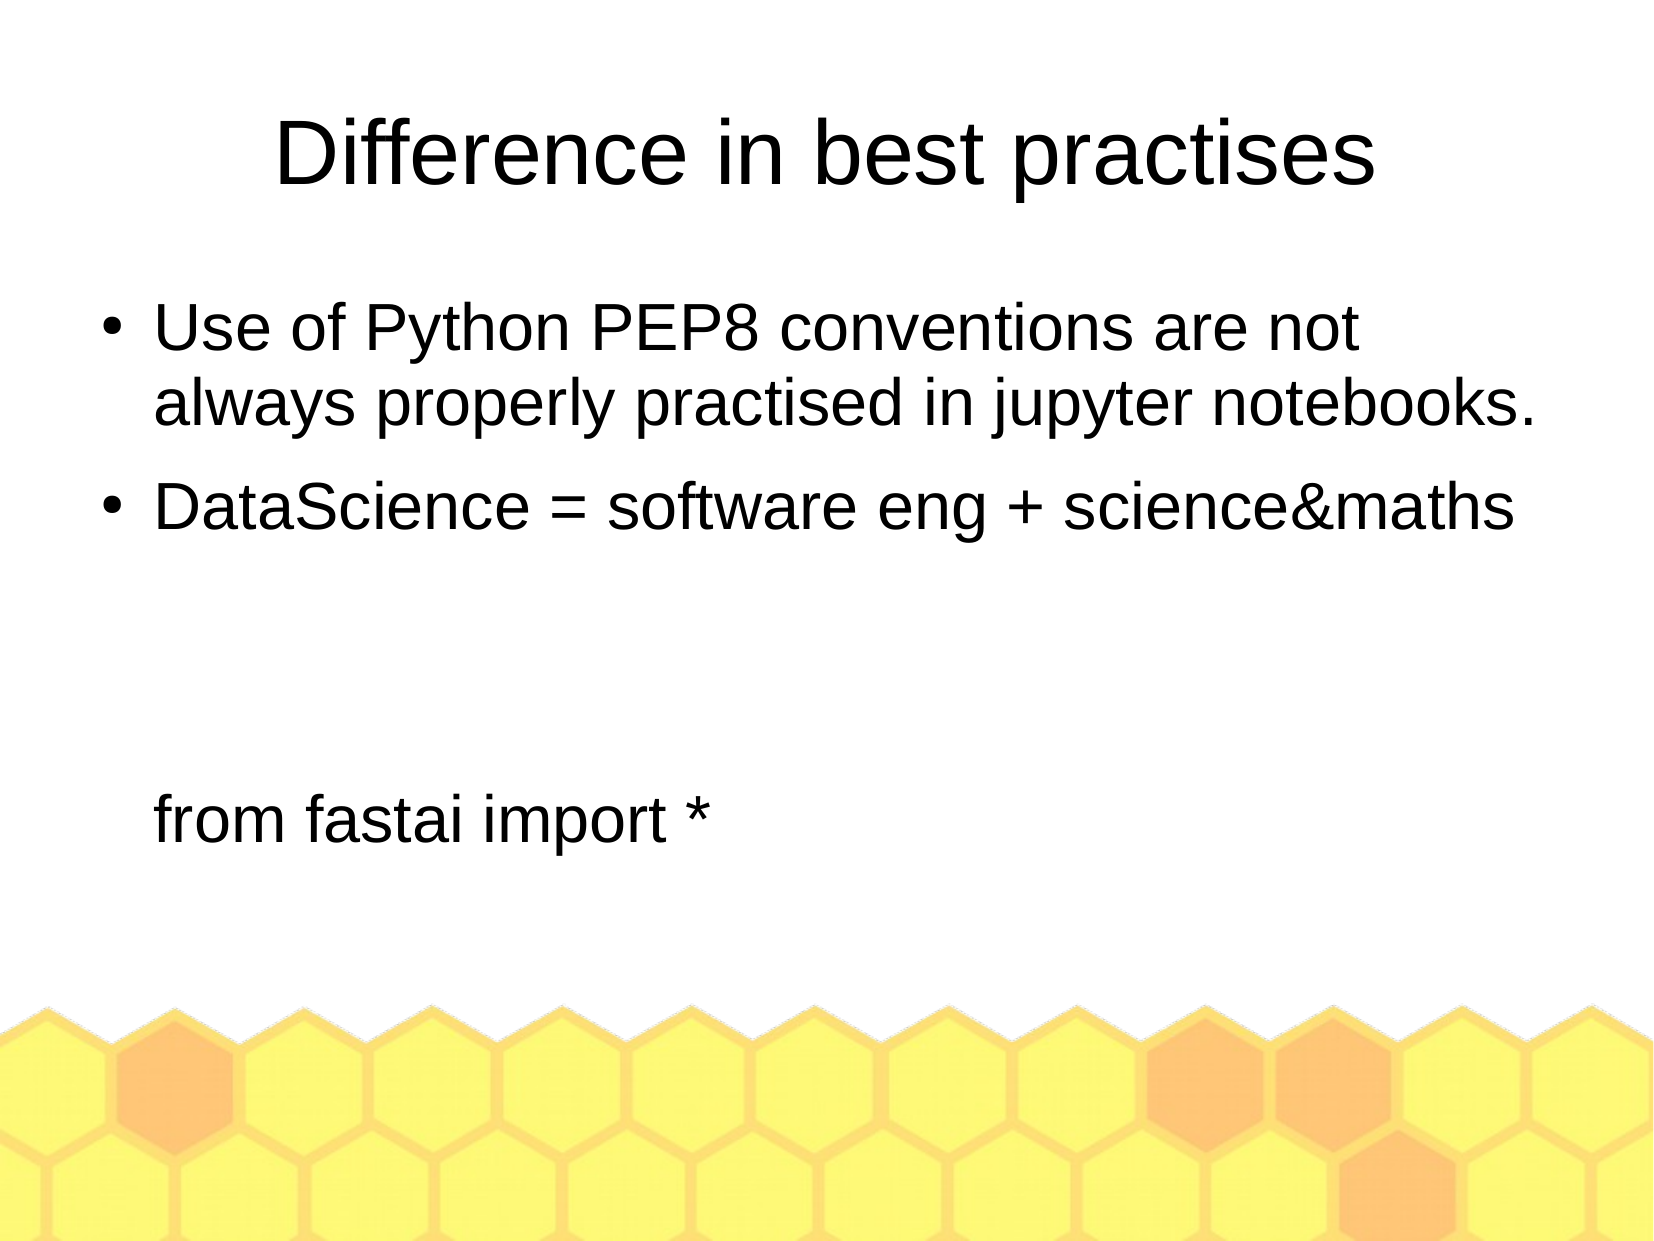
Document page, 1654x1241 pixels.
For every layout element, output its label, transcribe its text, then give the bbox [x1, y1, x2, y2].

title Difference in best practises [82, 49, 1571, 257]
picture [0, 1001, 1654, 1241]
list Use of Python PEP8 conventions are not always properly practised in jupyter notebooks. DataScience = software eng + science&maths from fastai import * [82, 290, 1571, 1010]
